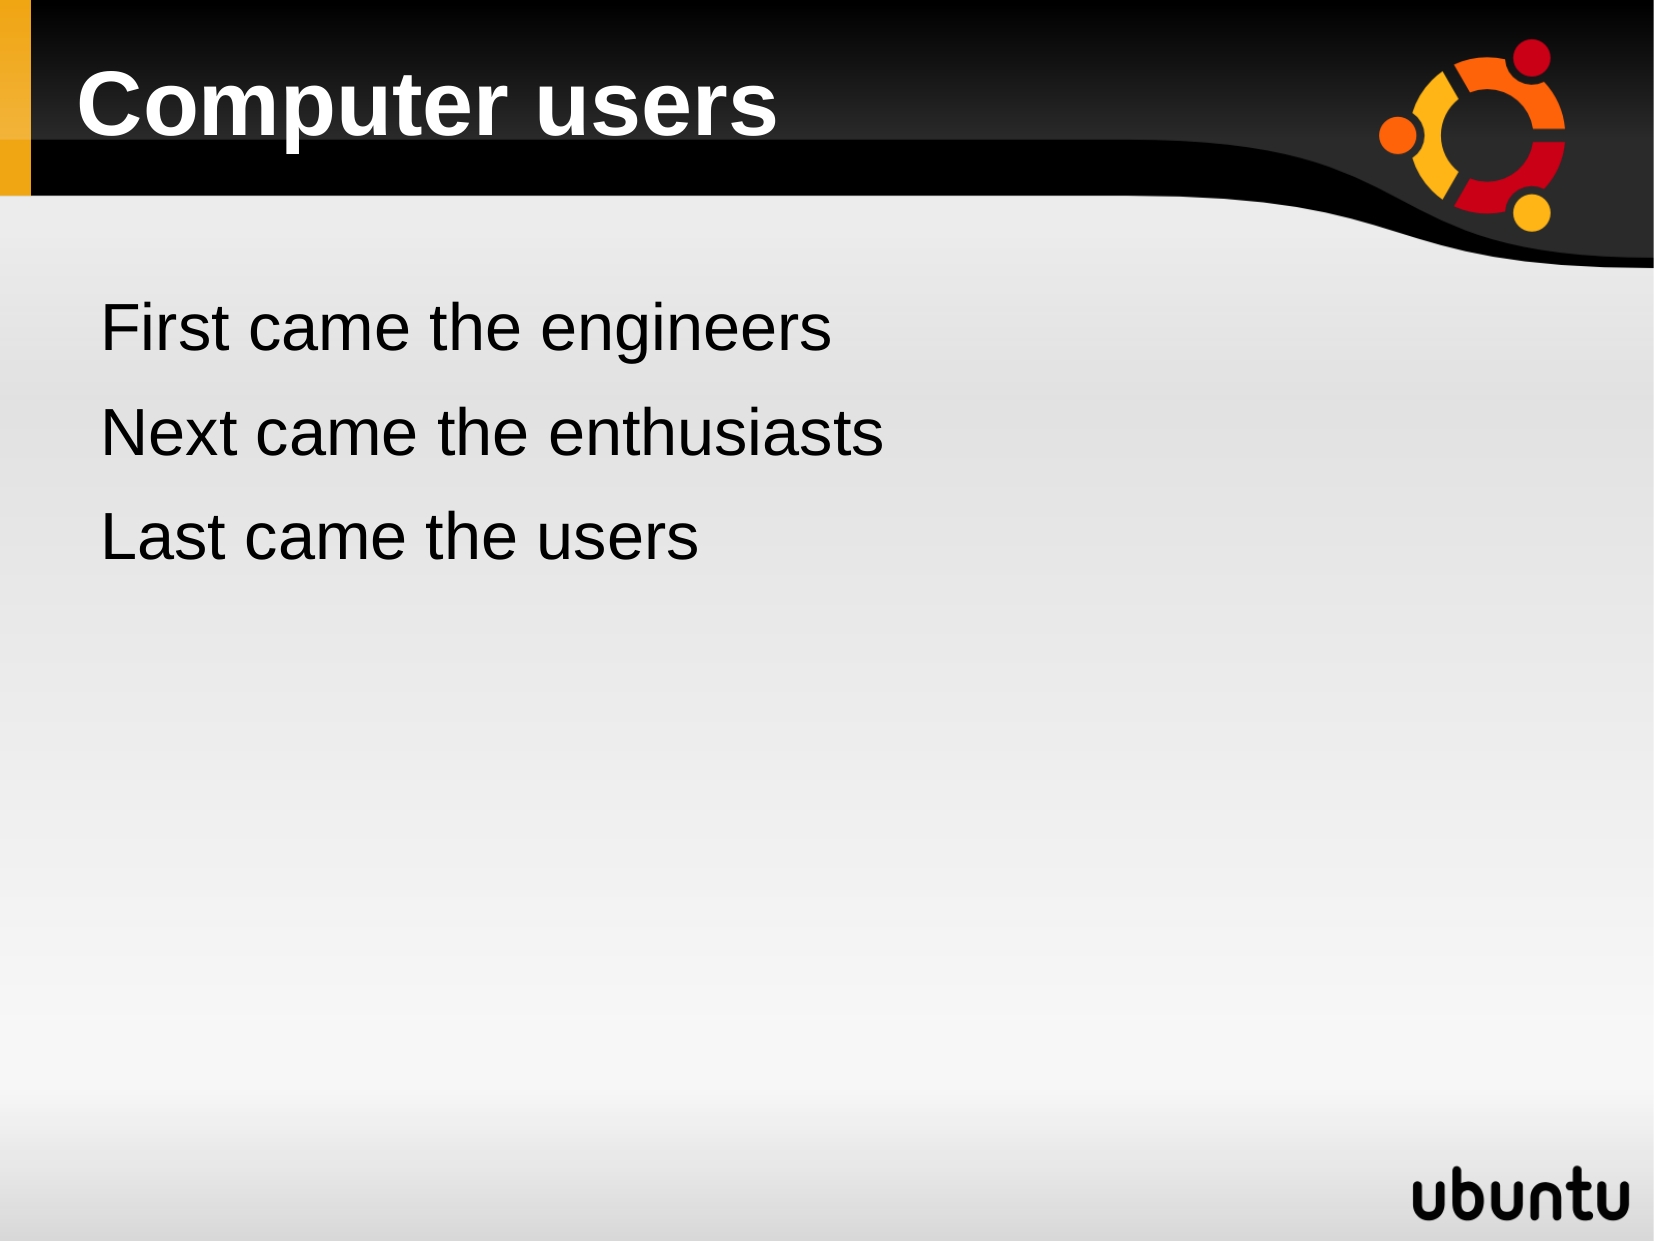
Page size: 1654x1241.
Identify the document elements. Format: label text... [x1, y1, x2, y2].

picture [0, 0, 1654, 1241]
list First came the engineers Next came the enthusiasts Last came the users [82, 290, 1571, 1109]
title Computer users [76, 0, 1565, 208]
